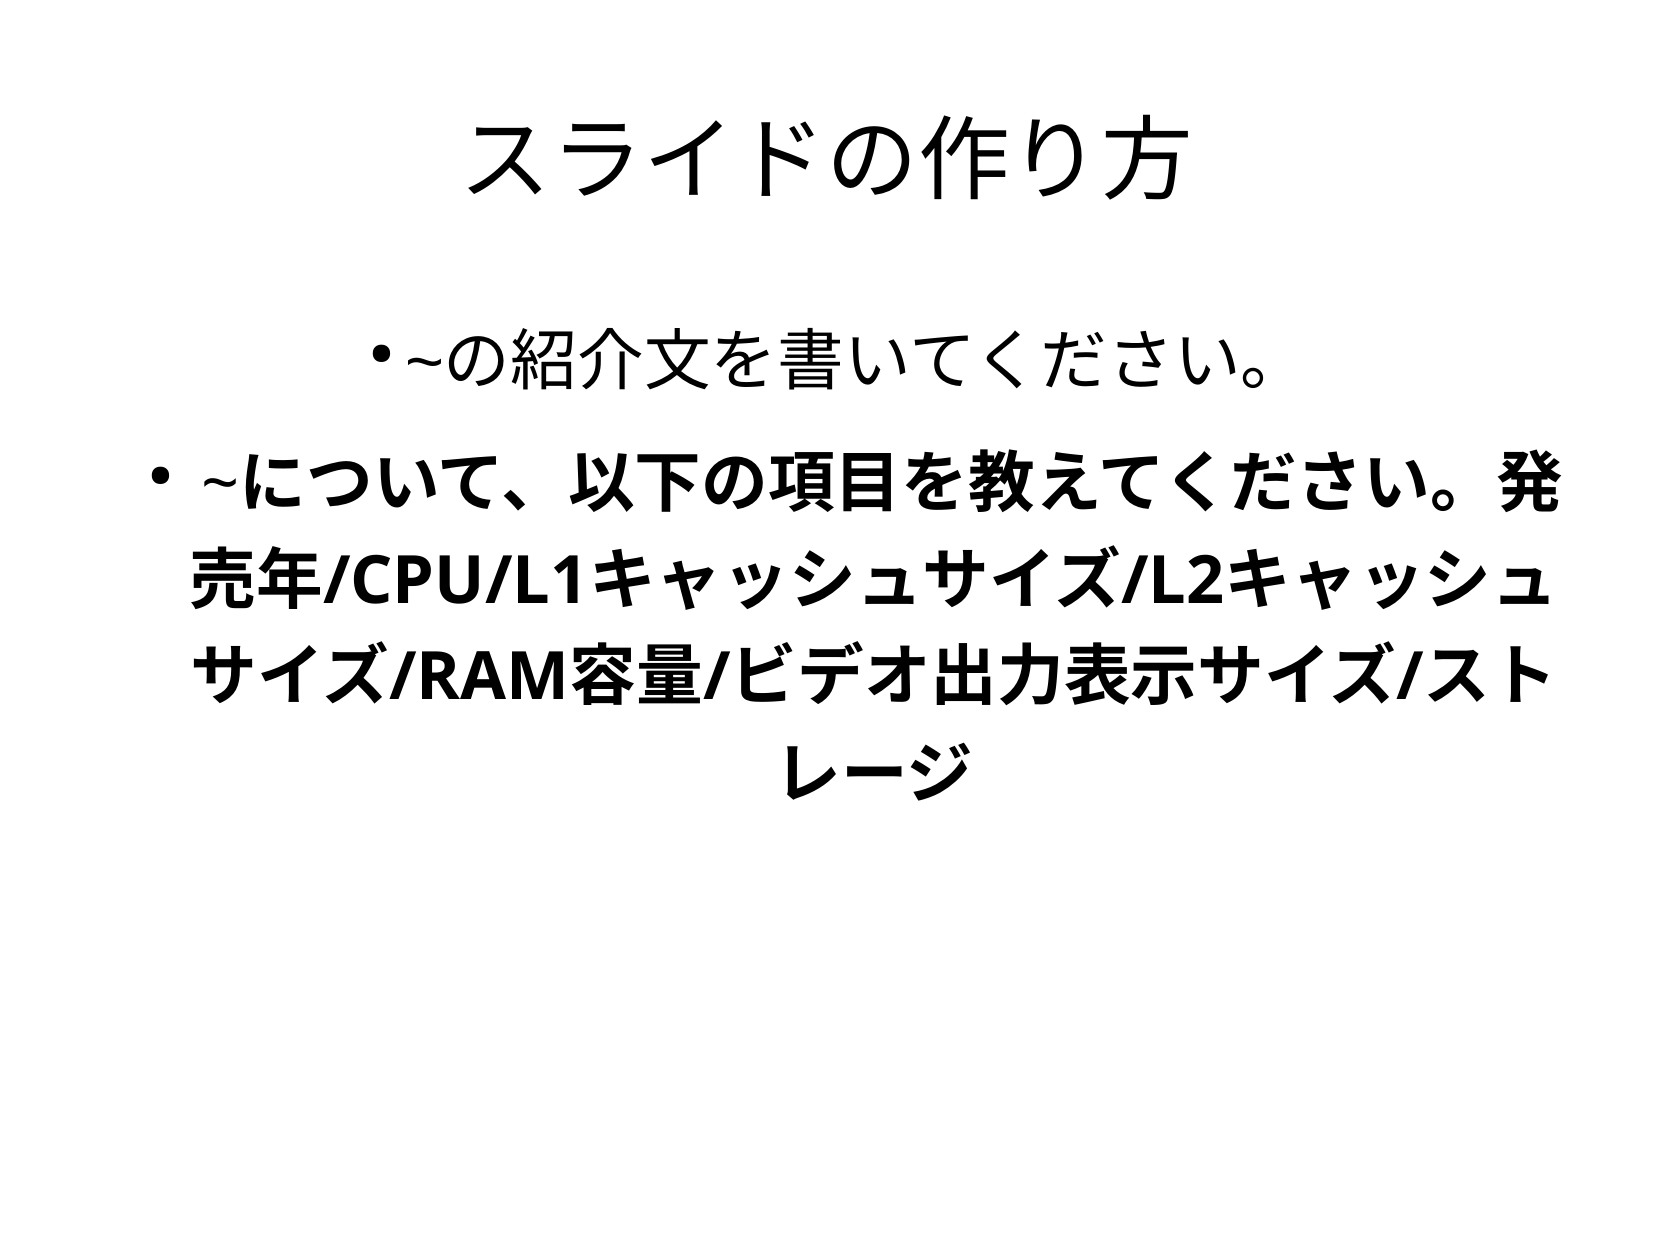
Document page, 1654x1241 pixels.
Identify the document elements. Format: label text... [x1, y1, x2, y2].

title スライドの作り方 [82, 49, 1571, 257]
subtitle ~の紹介文を書いてください。 ~について、以下の項目を教えてください。発売年/CPU/L1キャッシュサイズ/L2キャッシュサイズ/RAM容量/ビデオ出力表示サイズ/ストレージ [94, 307, 1583, 1027]
